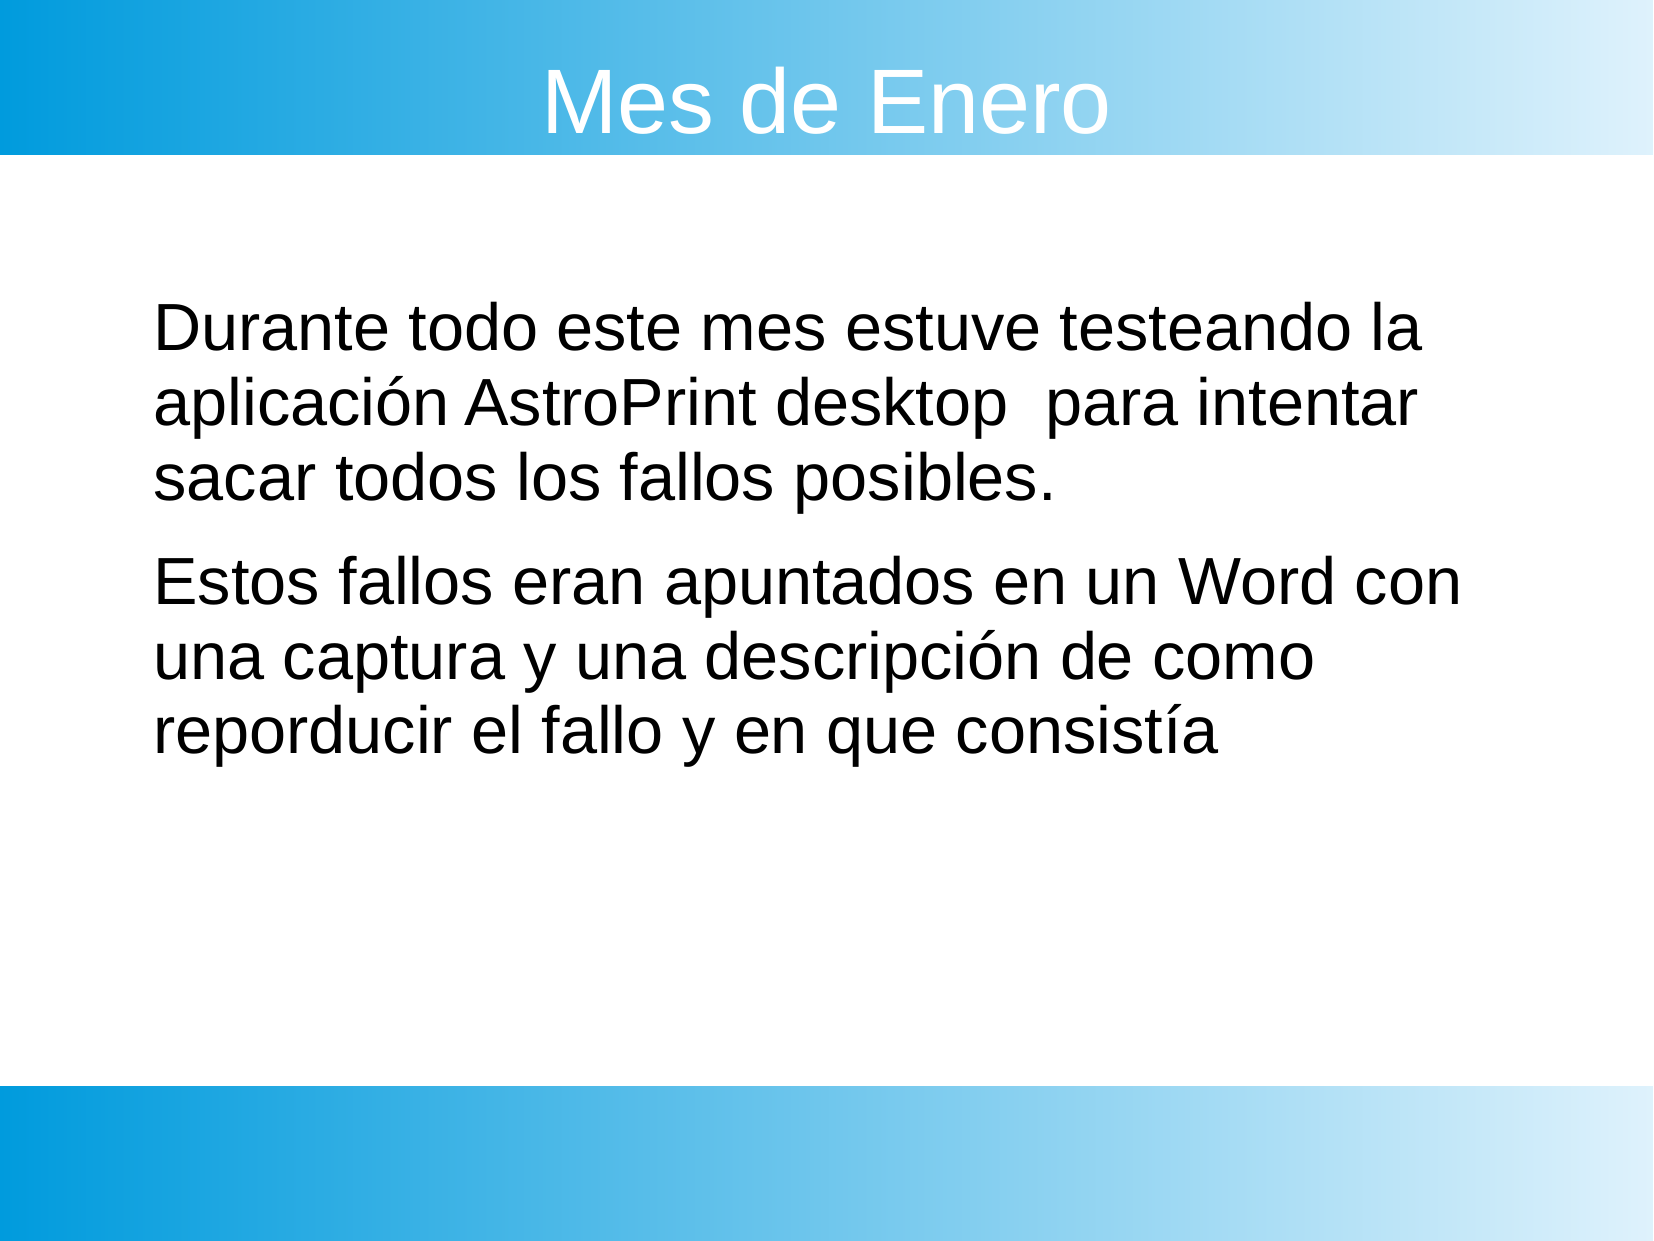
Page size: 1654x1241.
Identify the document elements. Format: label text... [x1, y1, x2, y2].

title Mes de Enero [82, 49, 1571, 155]
list Durante todo este mes estuve testeando la aplicación AstroPrint desktop para intentar sacar todos los fallos posibles. Estos fallos eran apuntados en un Word con una captura y una descripción de como reporducir el fallo y en que consistía [82, 290, 1571, 1010]
